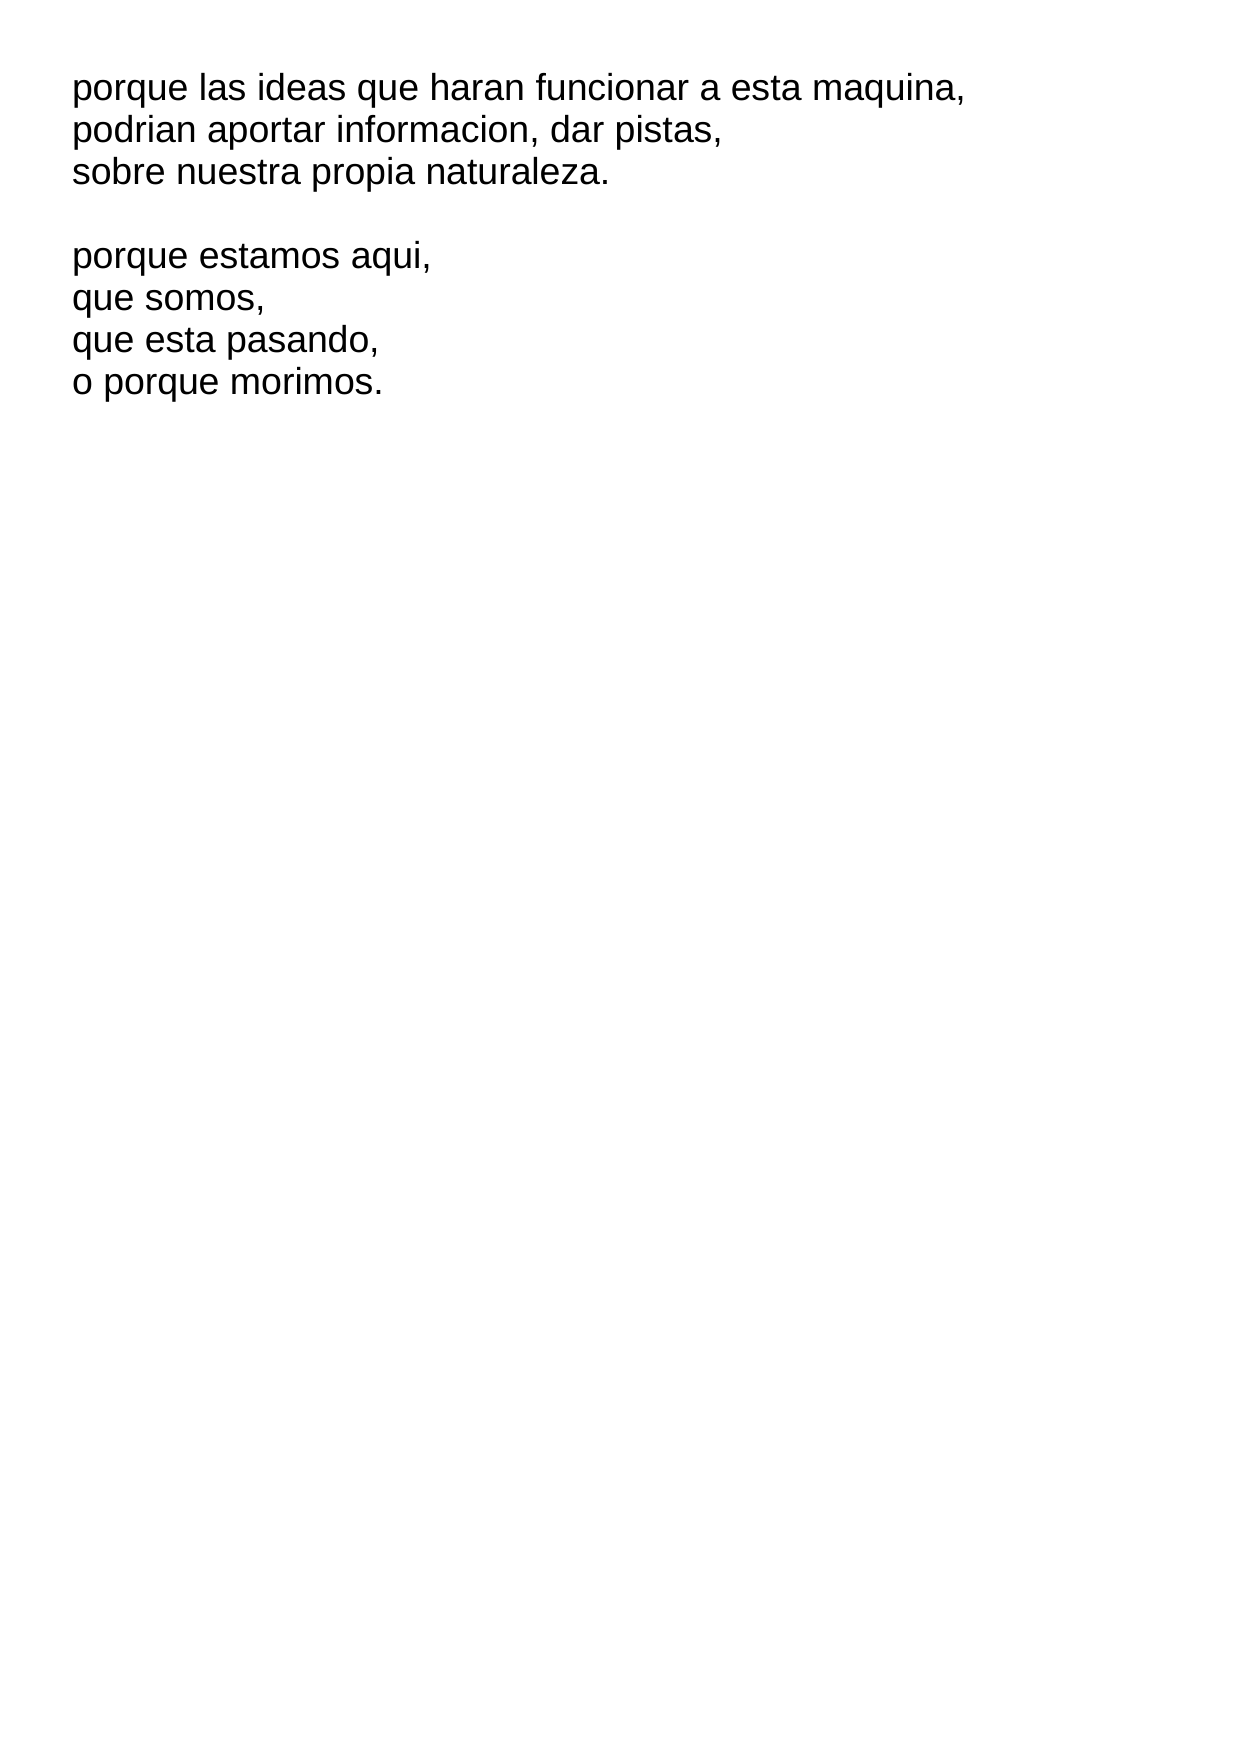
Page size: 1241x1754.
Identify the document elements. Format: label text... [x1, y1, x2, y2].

text_box porque las ideas que haran funcionar a esta maquina, podrian aportar informacion, dar pistas, sobre nuestra propia naturaleza. porque estamos aqui, que somos, que esta pasando, o porque morimos. [57, 58, 981, 536]
